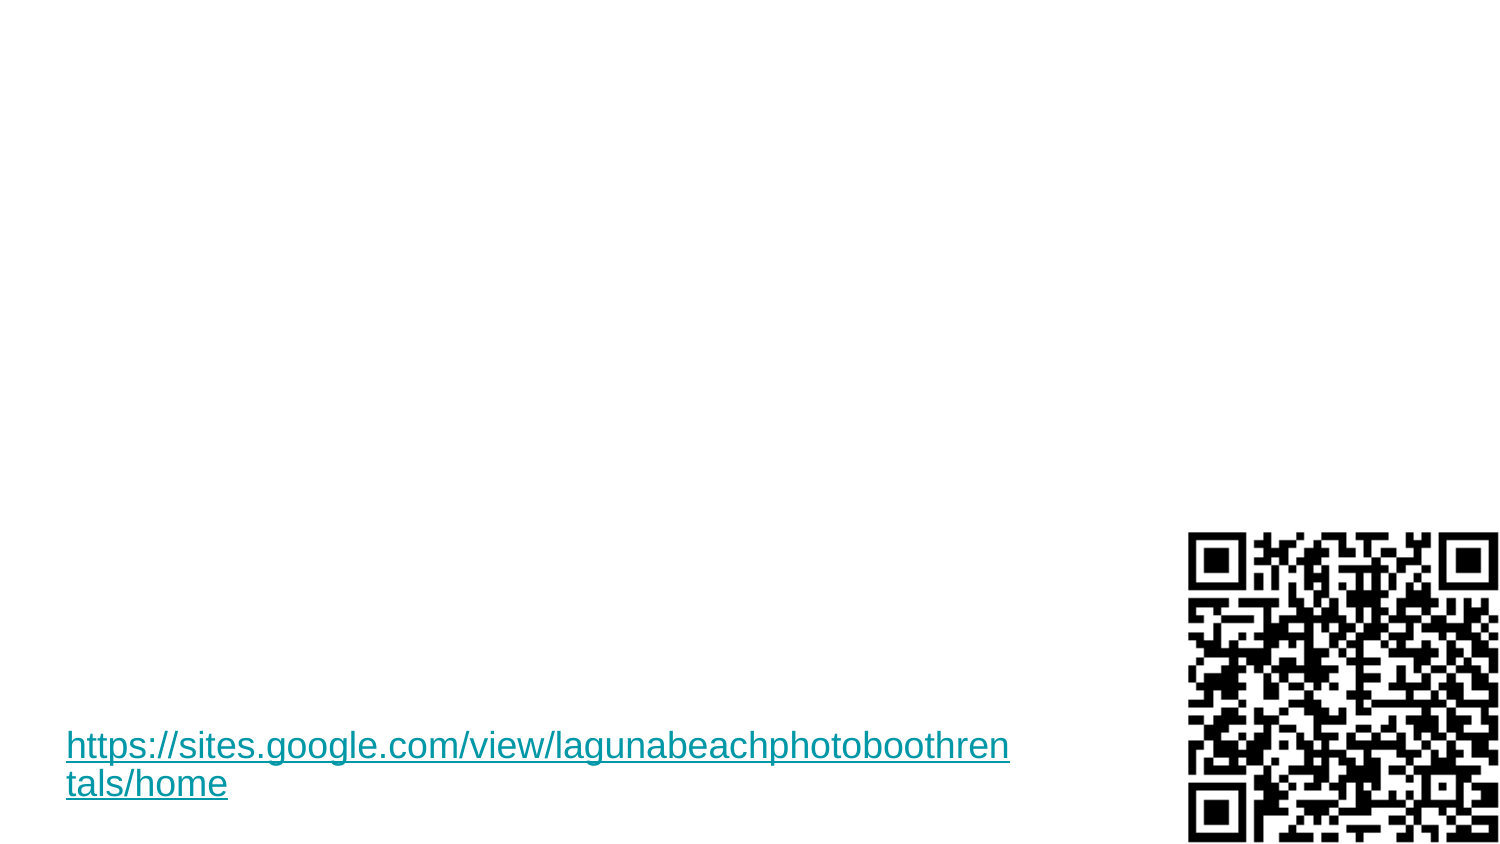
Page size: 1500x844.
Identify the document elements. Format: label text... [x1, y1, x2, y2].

picture [1187, 531, 1500, 844]
list https://sites.google.com/view/lagunabeachphotoboothrentals/home [51, 694, 1036, 794]
